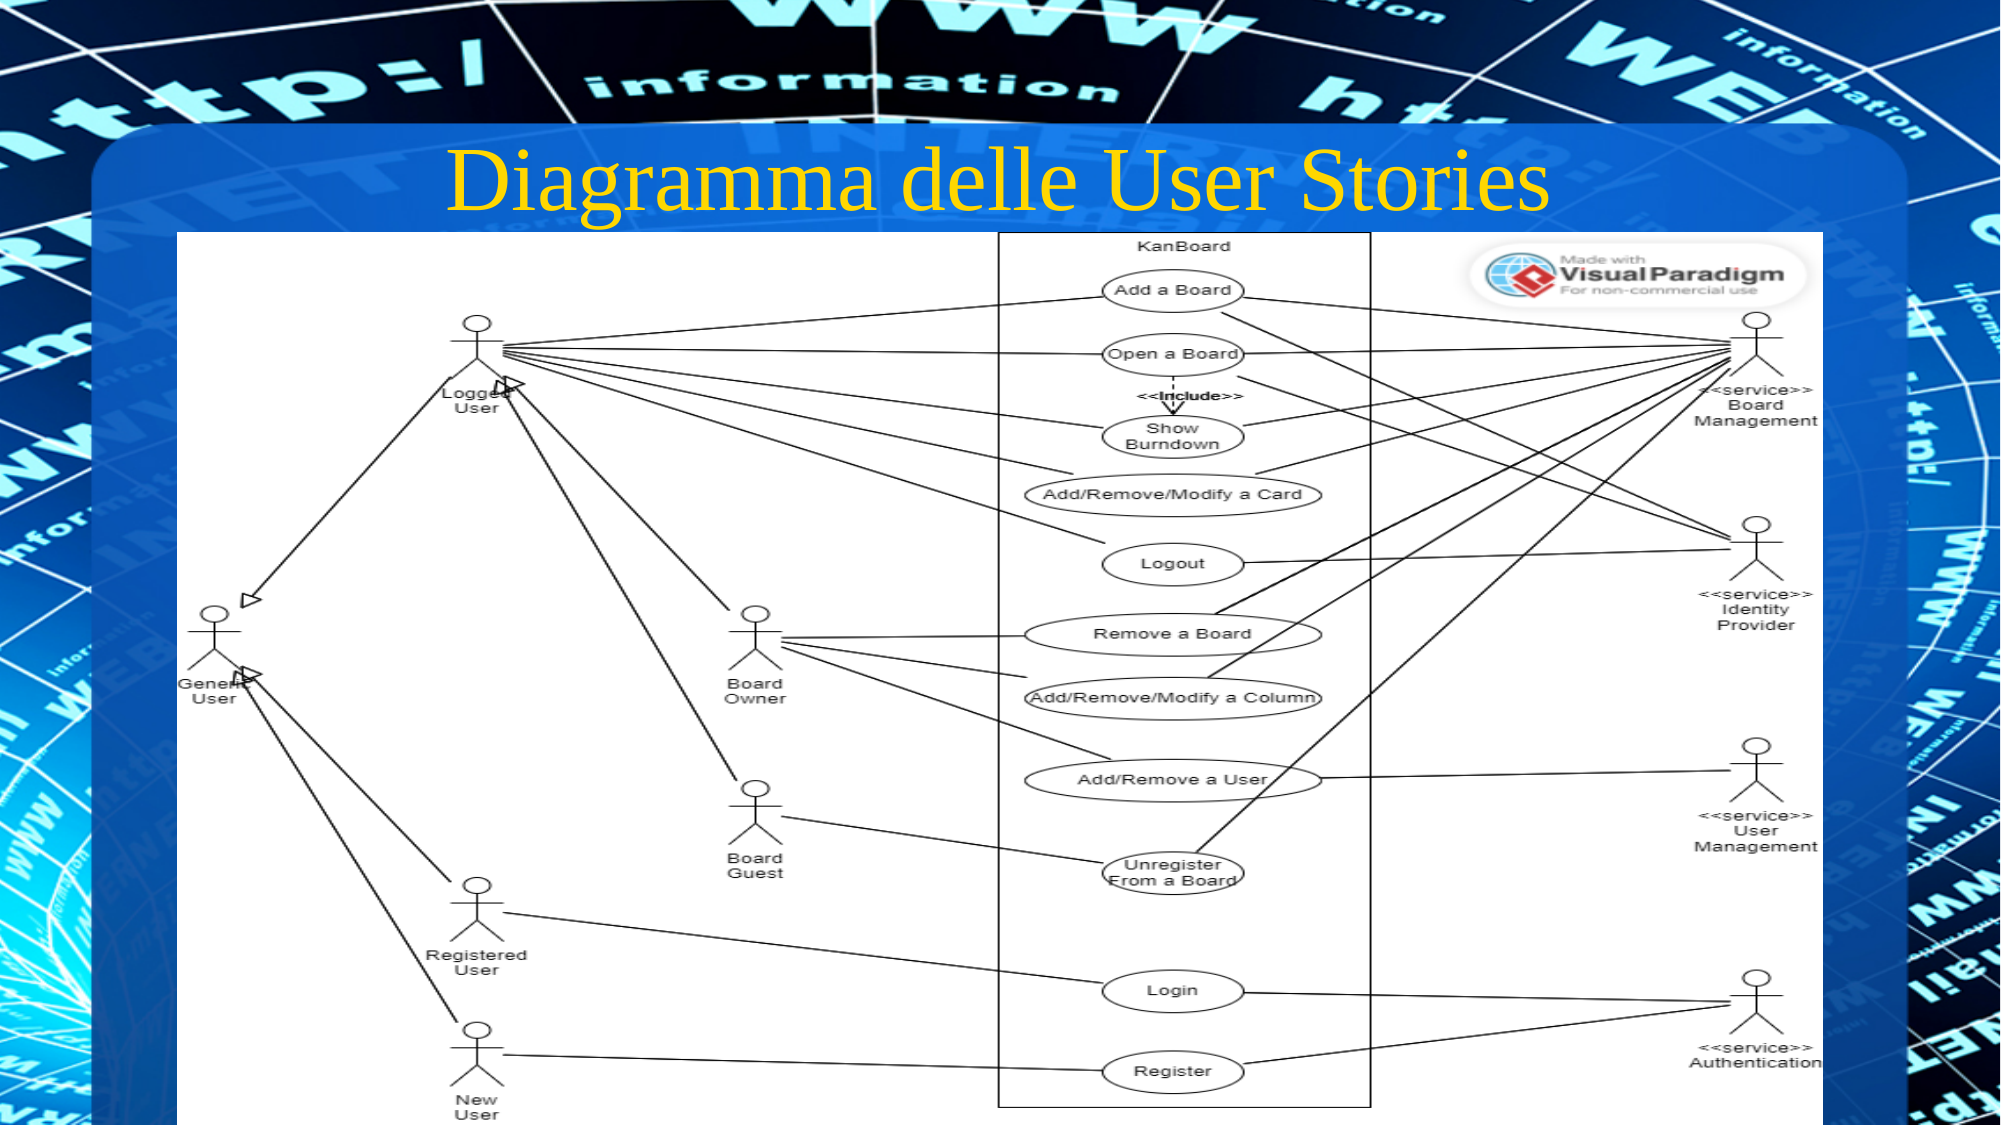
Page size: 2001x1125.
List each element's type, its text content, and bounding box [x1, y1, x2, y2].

title Diagramma delle User Stories [137, 71, 1863, 289]
picture [177, 232, 1823, 1125]
